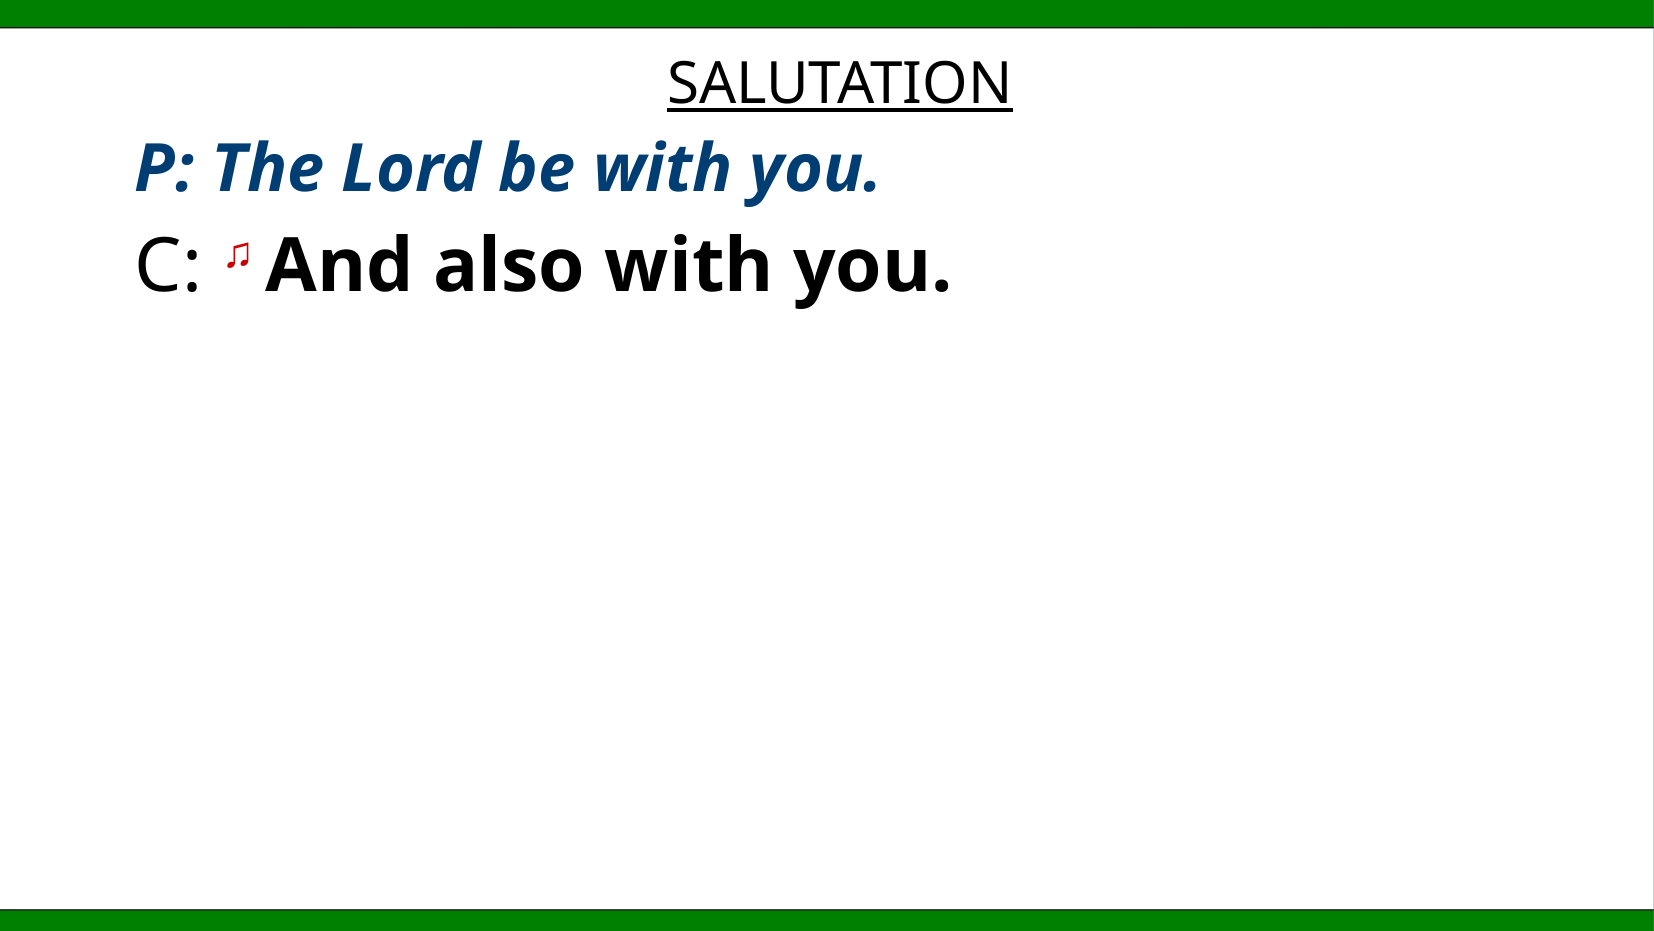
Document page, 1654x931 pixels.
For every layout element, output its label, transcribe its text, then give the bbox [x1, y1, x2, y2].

picture [0, 0, 1654, 931]
text_box SALUTATION P: The Lord be with you. C: ♫ And also with you. [120, 33, 1561, 331]
